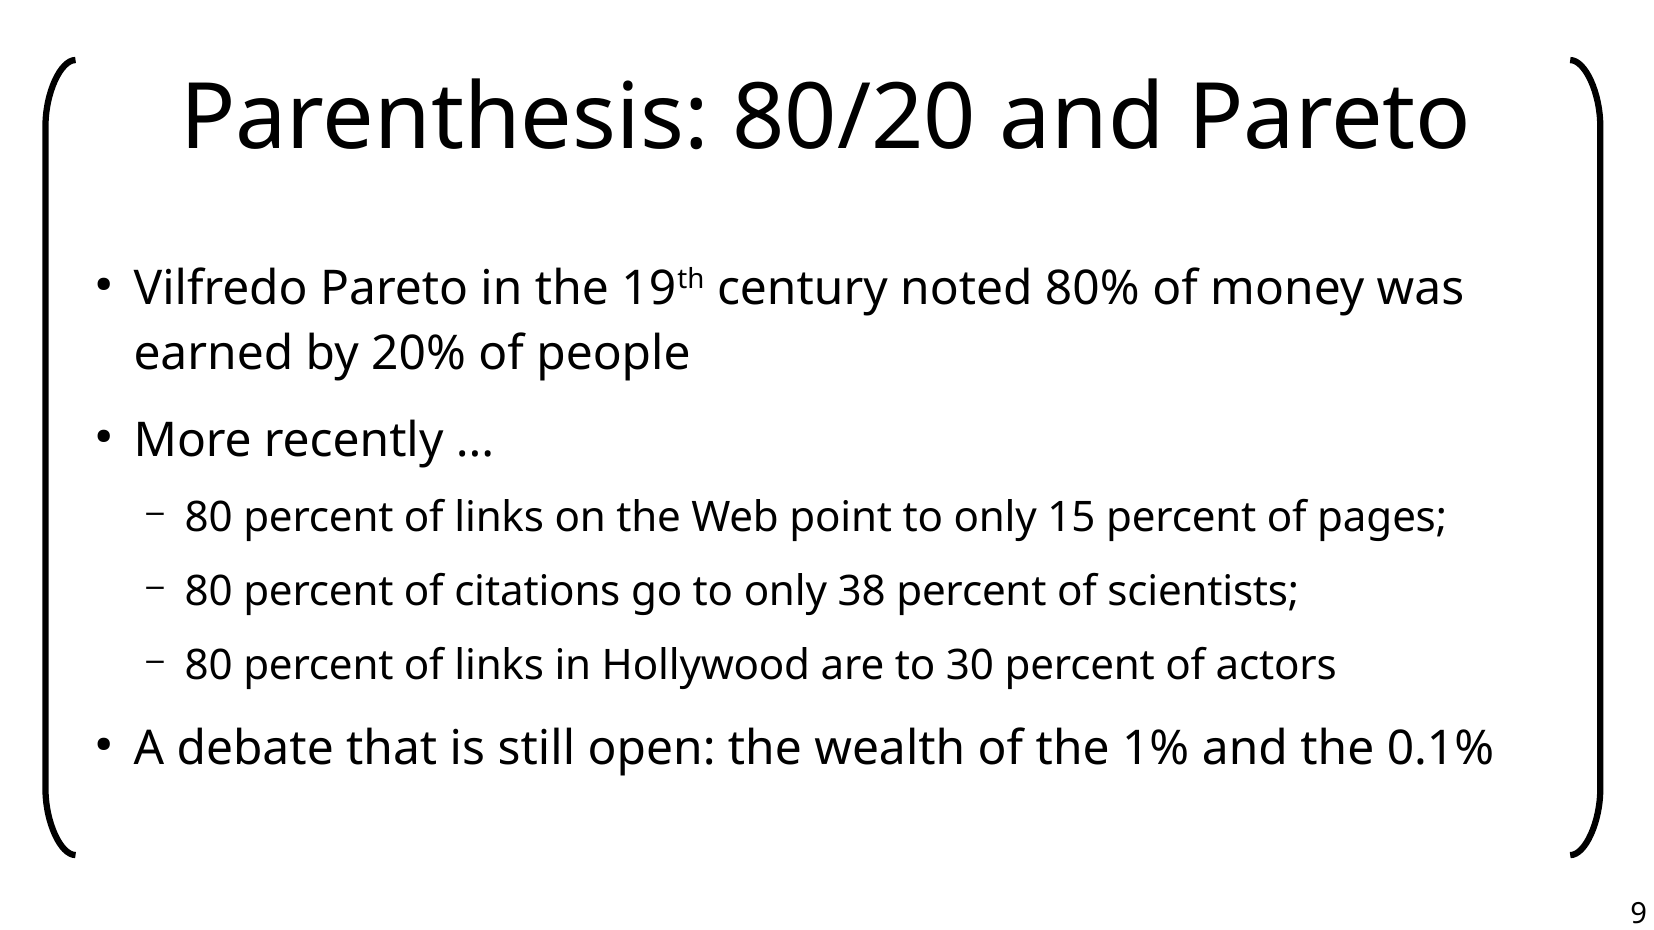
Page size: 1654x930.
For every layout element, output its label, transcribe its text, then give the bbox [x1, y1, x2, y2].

list Vilfredo Pareto in the 19th century noted 80% of money was earned by 20% of people More recently ... 80 percent of links on the Web point to only 15 percent of pages; 80 percent of citations go to only 38 percent of scientists; 80 percent of links in Hollywood are to 30 percent of actors A debate that is still open: the wealth of the 1% and the 0.1% [82, 252, 1571, 793]
title Parenthesis: 80/20 and Pareto [82, 1, 1571, 225]
